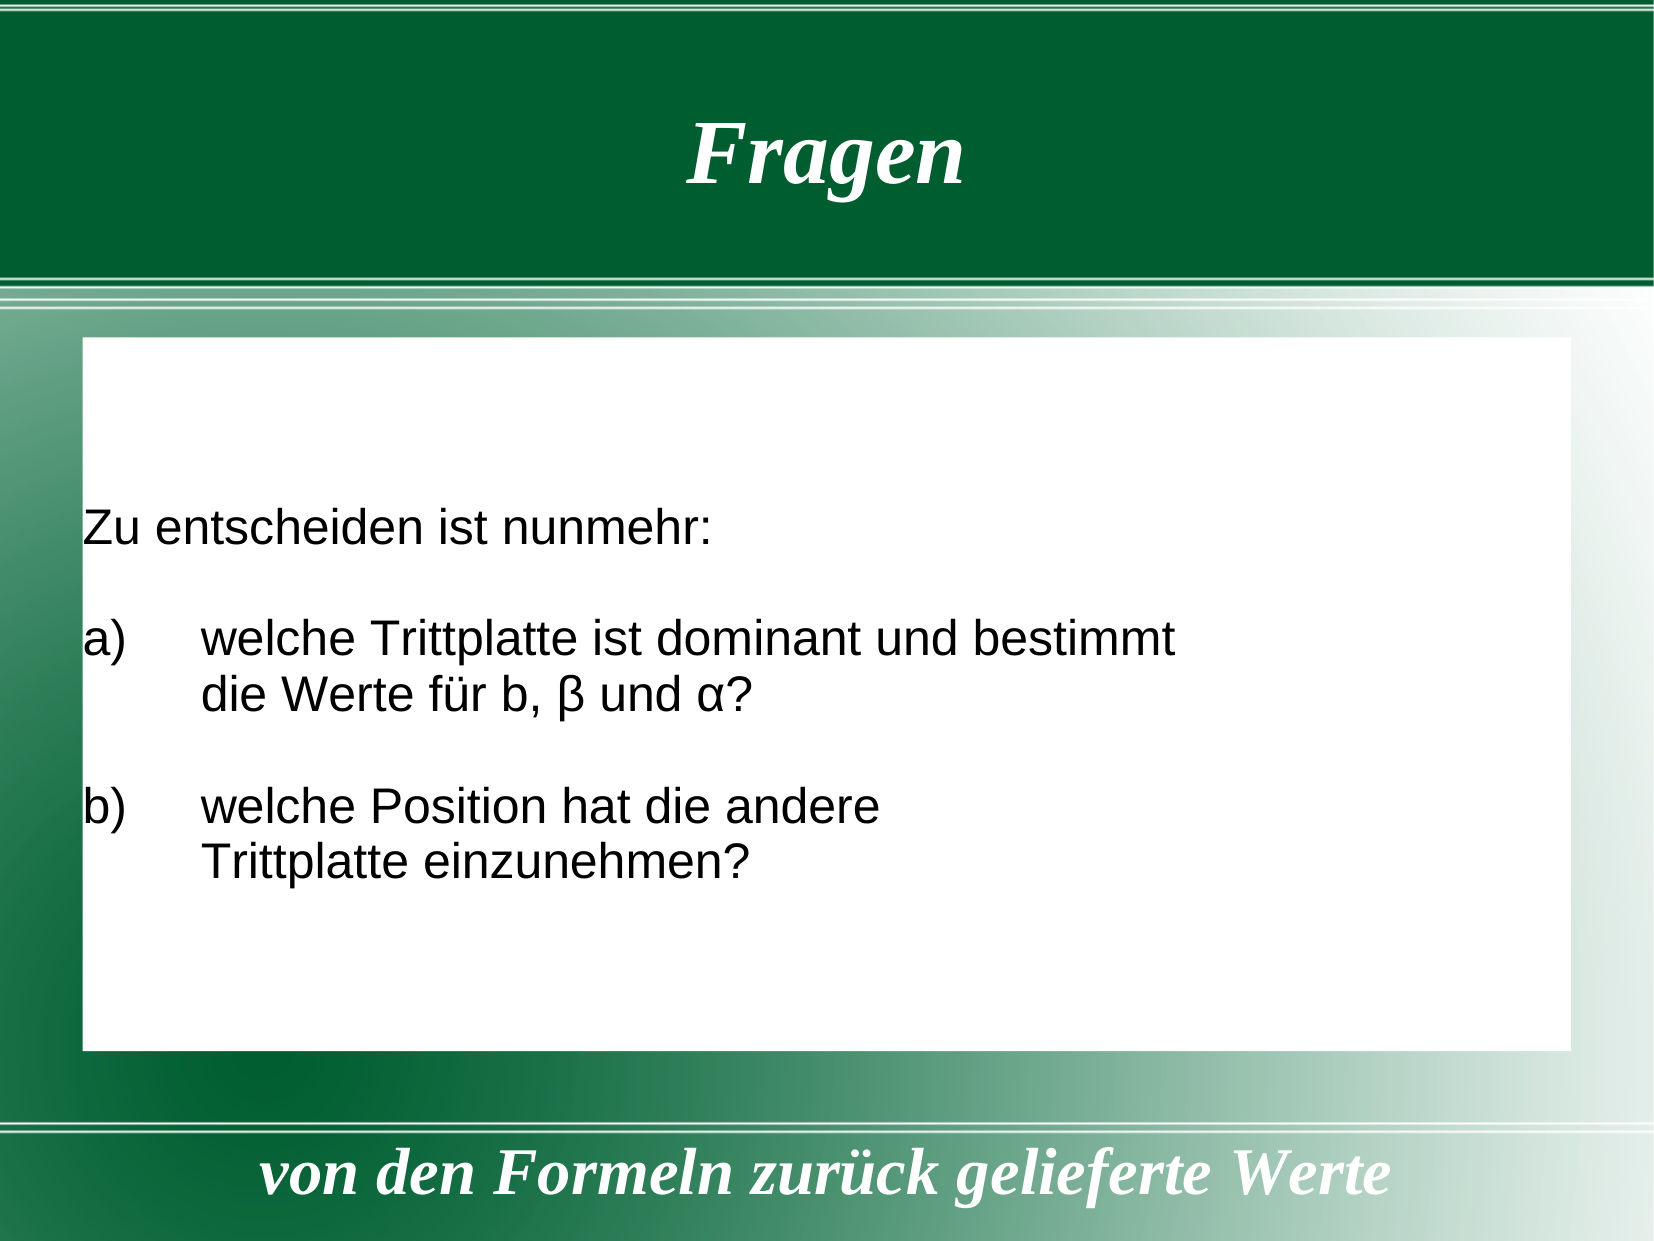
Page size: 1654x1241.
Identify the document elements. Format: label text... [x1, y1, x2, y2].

title von den Formeln zurück gelieferte Werte [11, 1068, 1642, 1241]
picture [0, 0, 1654, 1241]
title Fragen [82, 49, 1571, 257]
subtitle Zu entscheiden ist nunmehr: a) welche Trittplatte ist dominant und bestimmt die Werte für b, β und α? b) welche Position hat die andere Trittplatte einzunehmen? [82, 337, 1571, 1052]
